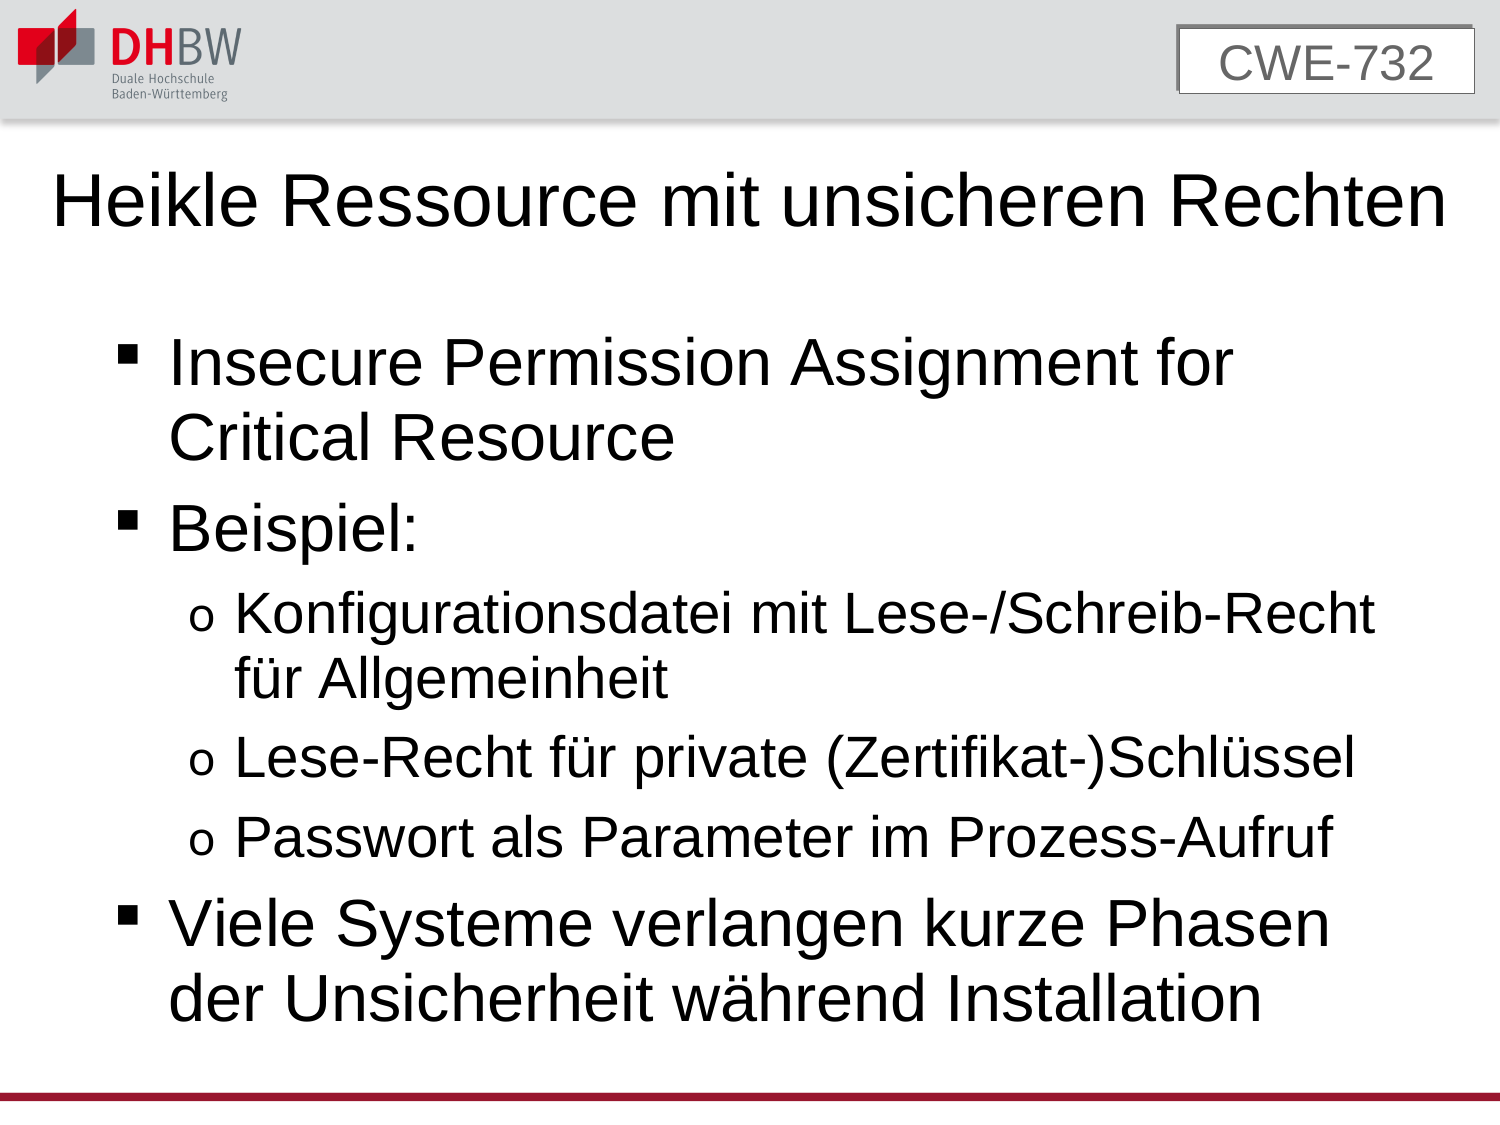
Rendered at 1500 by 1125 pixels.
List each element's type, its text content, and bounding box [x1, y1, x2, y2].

list Insecure Permission Assignment for Critical Resource Beispiel: Konfigurationsdatei mit Lese-/Schreib-Recht für Allgemeinheit Lese-Recht für private (Zertifikat-)Schlüssel Passwort als Parameter im Prozess-Aufruf Viele Systeme verlangen kurze Phasen der Unsicherheit während Installation [112, 324, 1388, 1036]
picture [0, 266, 1500, 1121]
title Heikle Ressource mit unsicheren Rechten [0, 134, 1500, 266]
text_box CWE-732 [1179, 28, 1475, 94]
picture [0, 0, 1500, 134]
